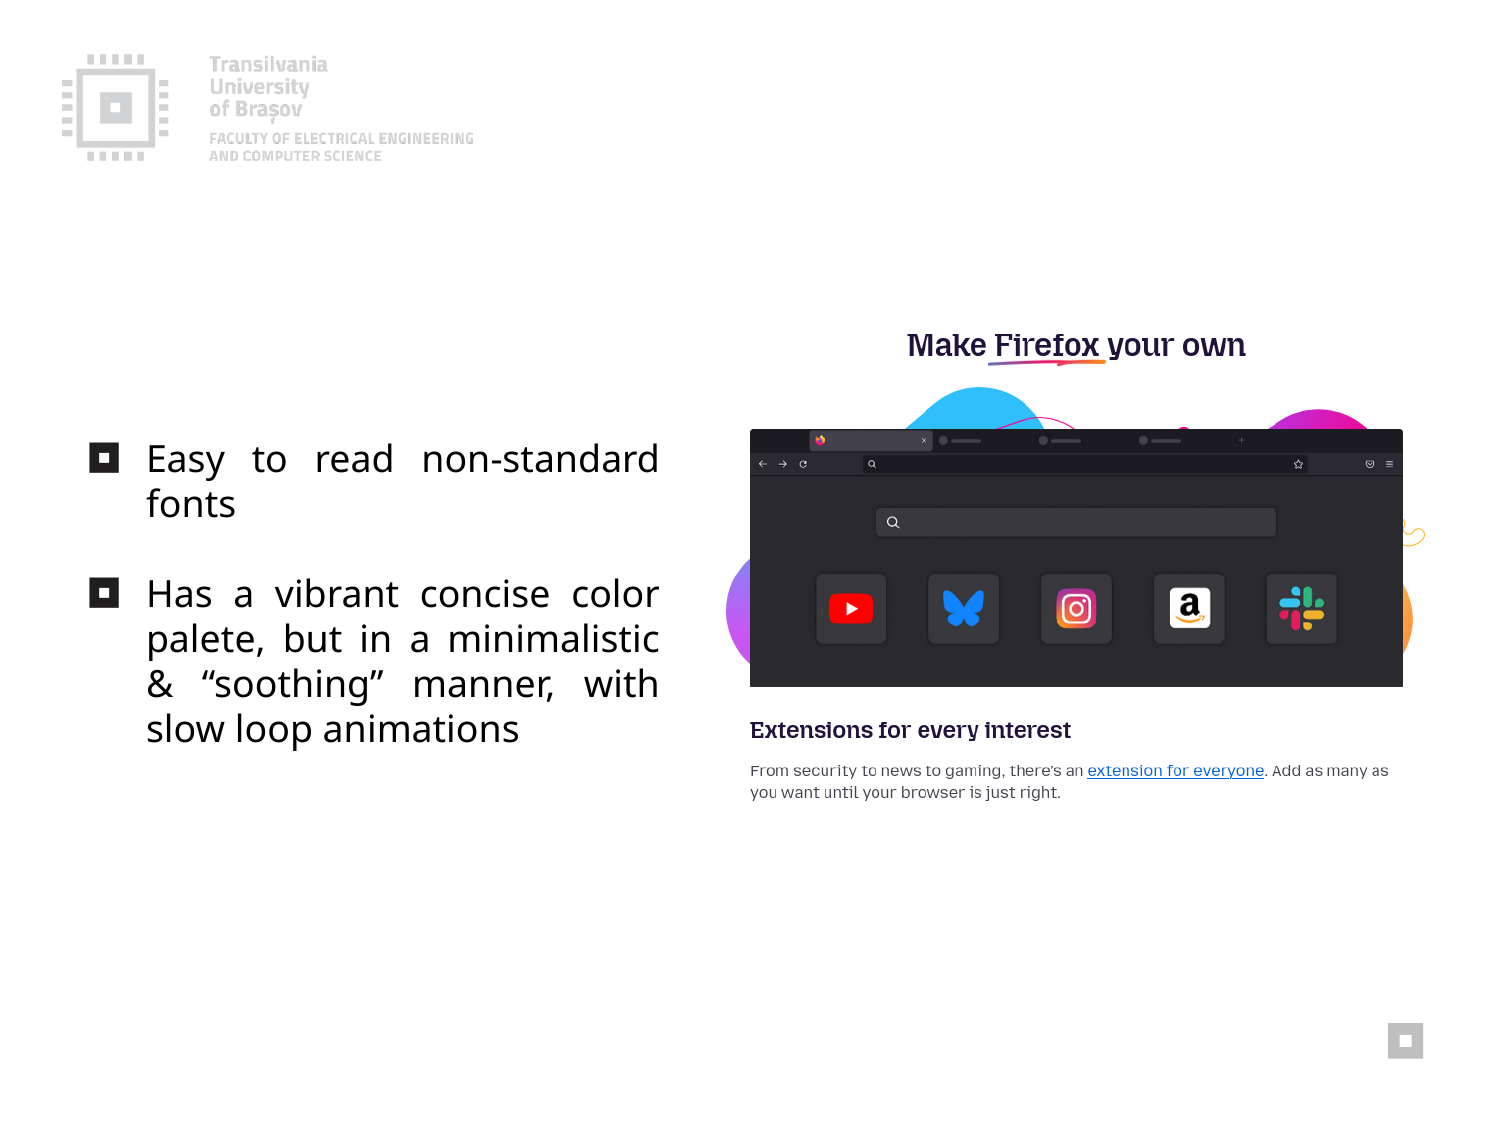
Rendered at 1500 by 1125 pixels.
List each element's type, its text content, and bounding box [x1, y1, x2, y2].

picture [726, 288, 1426, 863]
picture [62, 54, 473, 161]
picture [89, 577, 119, 608]
text_box Easy to read non-standard fonts Has a vibrant concise color palete, but in a minimalistic & “soothing” manner, with slow loop animations [75, 427, 676, 758]
picture [89, 442, 119, 473]
text_box [1387, 1023, 1424, 1059]
